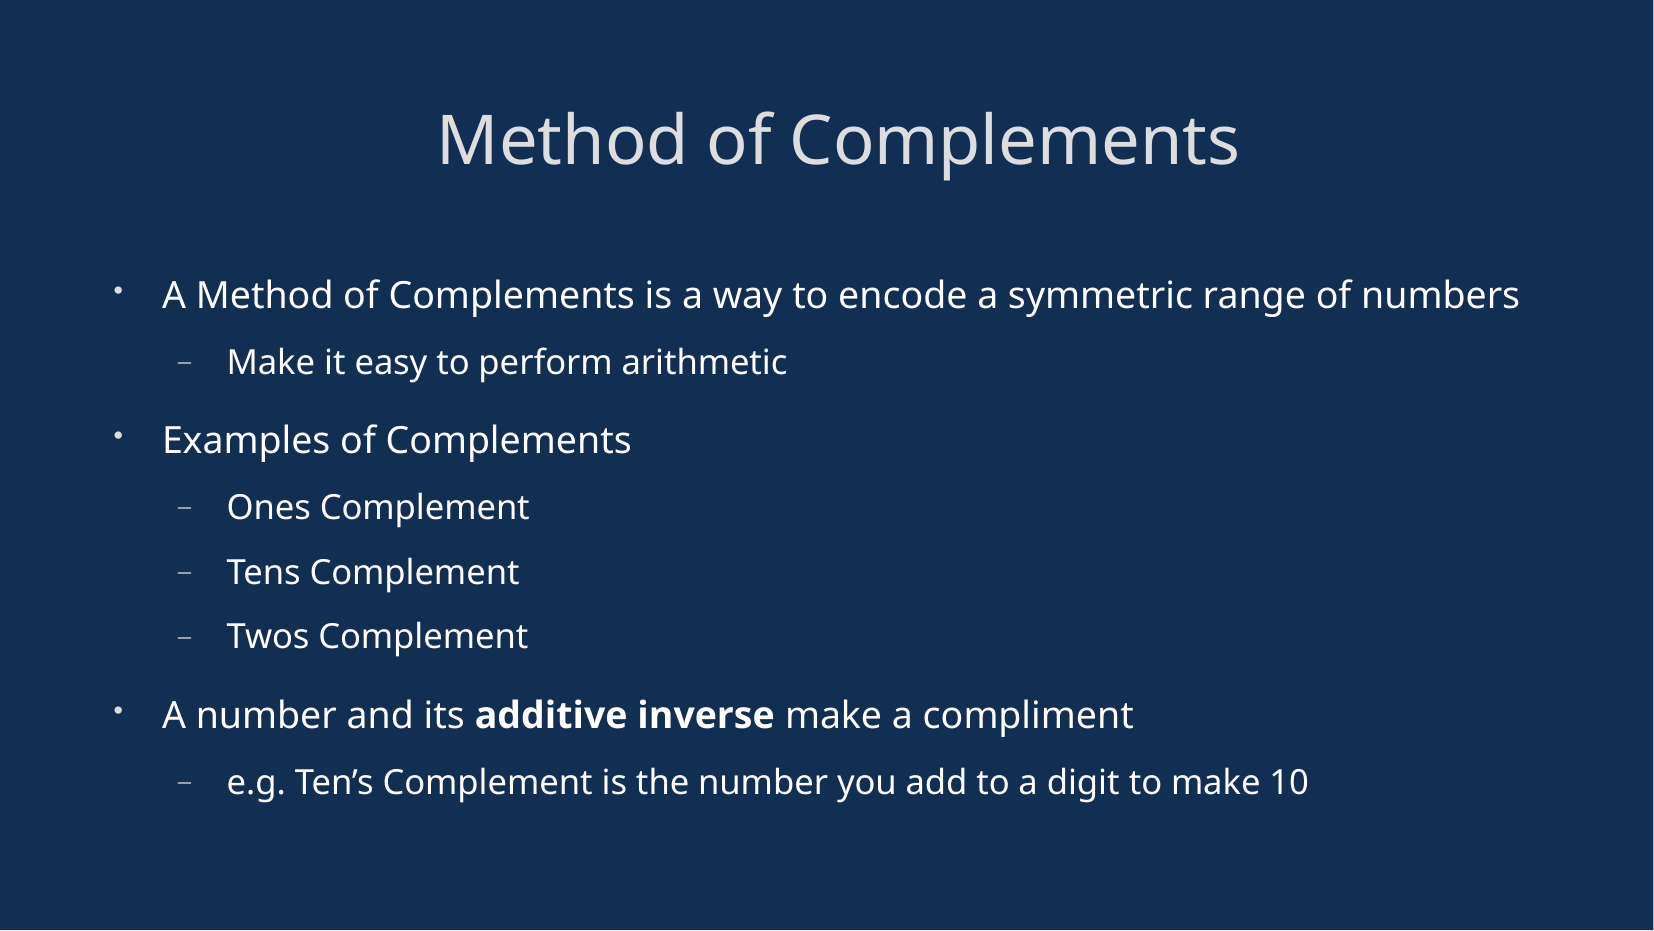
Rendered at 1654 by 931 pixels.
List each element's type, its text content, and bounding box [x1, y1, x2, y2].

title Method of Complements [97, 56, 1563, 220]
list A Method of Complements is a way to encode a symmetric range of numbers Make it easy to perform arithmetic Examples of Complements Ones Complement Tens Complement Twos Complement A number and its additive inverse make a compliment e.g. Ten’s Complement is the number you add to a digit to make 10 [97, 268, 1563, 806]
